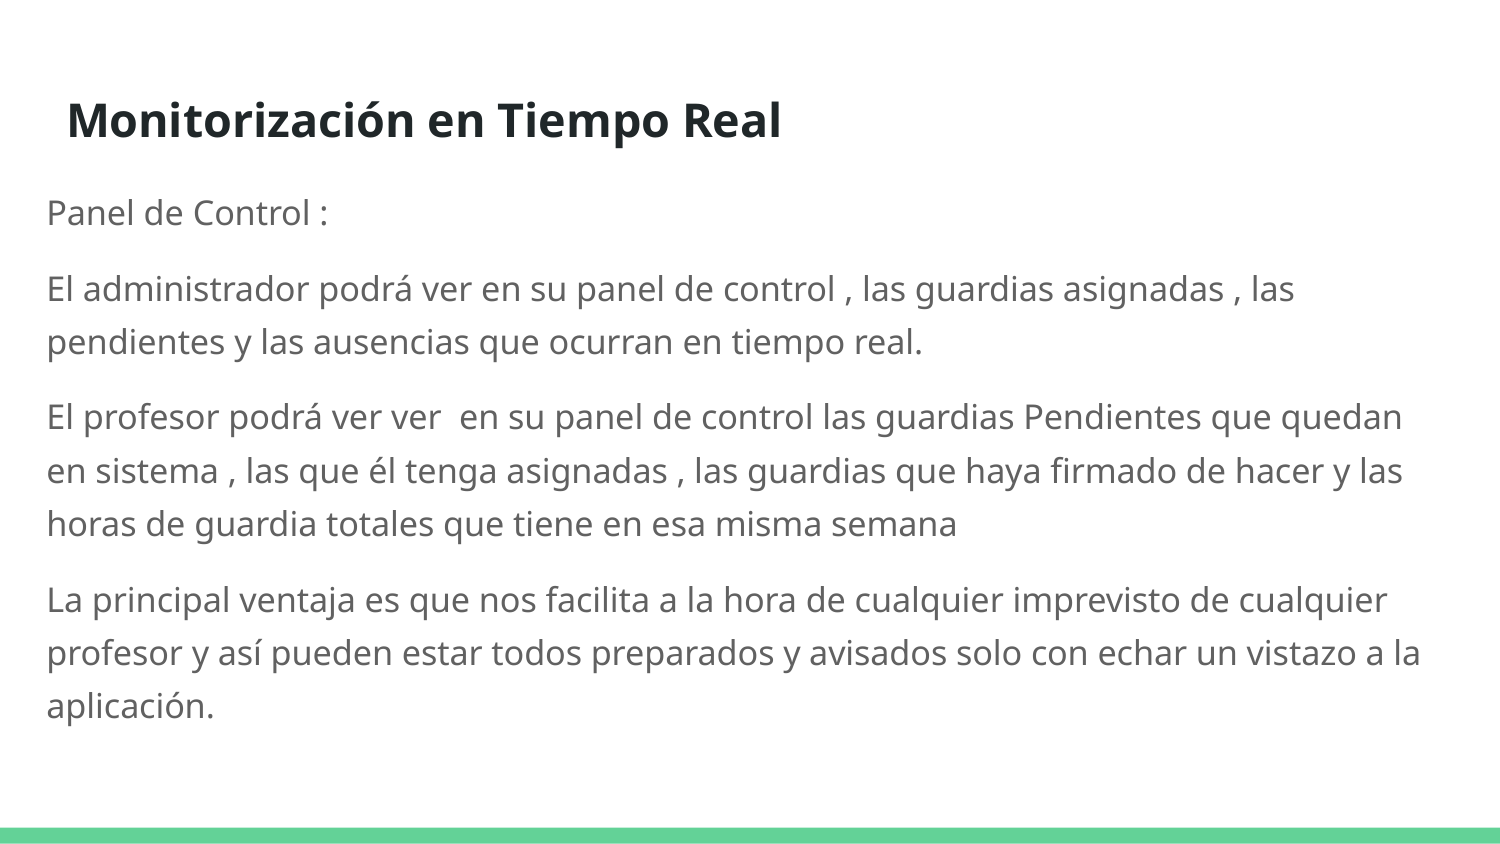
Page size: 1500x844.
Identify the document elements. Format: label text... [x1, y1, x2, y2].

list Panel de Control : El administrador podrá ver en su panel de control , las guardias asignadas , las pendientes y las ausencias que ocurran en tiempo real. El profesor podrá ver ver en su panel de control las guardias Pendientes que quedan en sistema , las que él tenga asignadas , las guardias que haya firmado de hacer y las horas de guardia totales que tiene en esa misma semana La principal ventaja es que nos facilita a la hora de cualquier imprevisto de cualquier profesor y así pueden estar todos preparados y avisados solo con echar un vistazo a la aplicación. [31, 166, 1449, 750]
title Monitorización en Tiempo Real [51, 72, 1449, 166]
